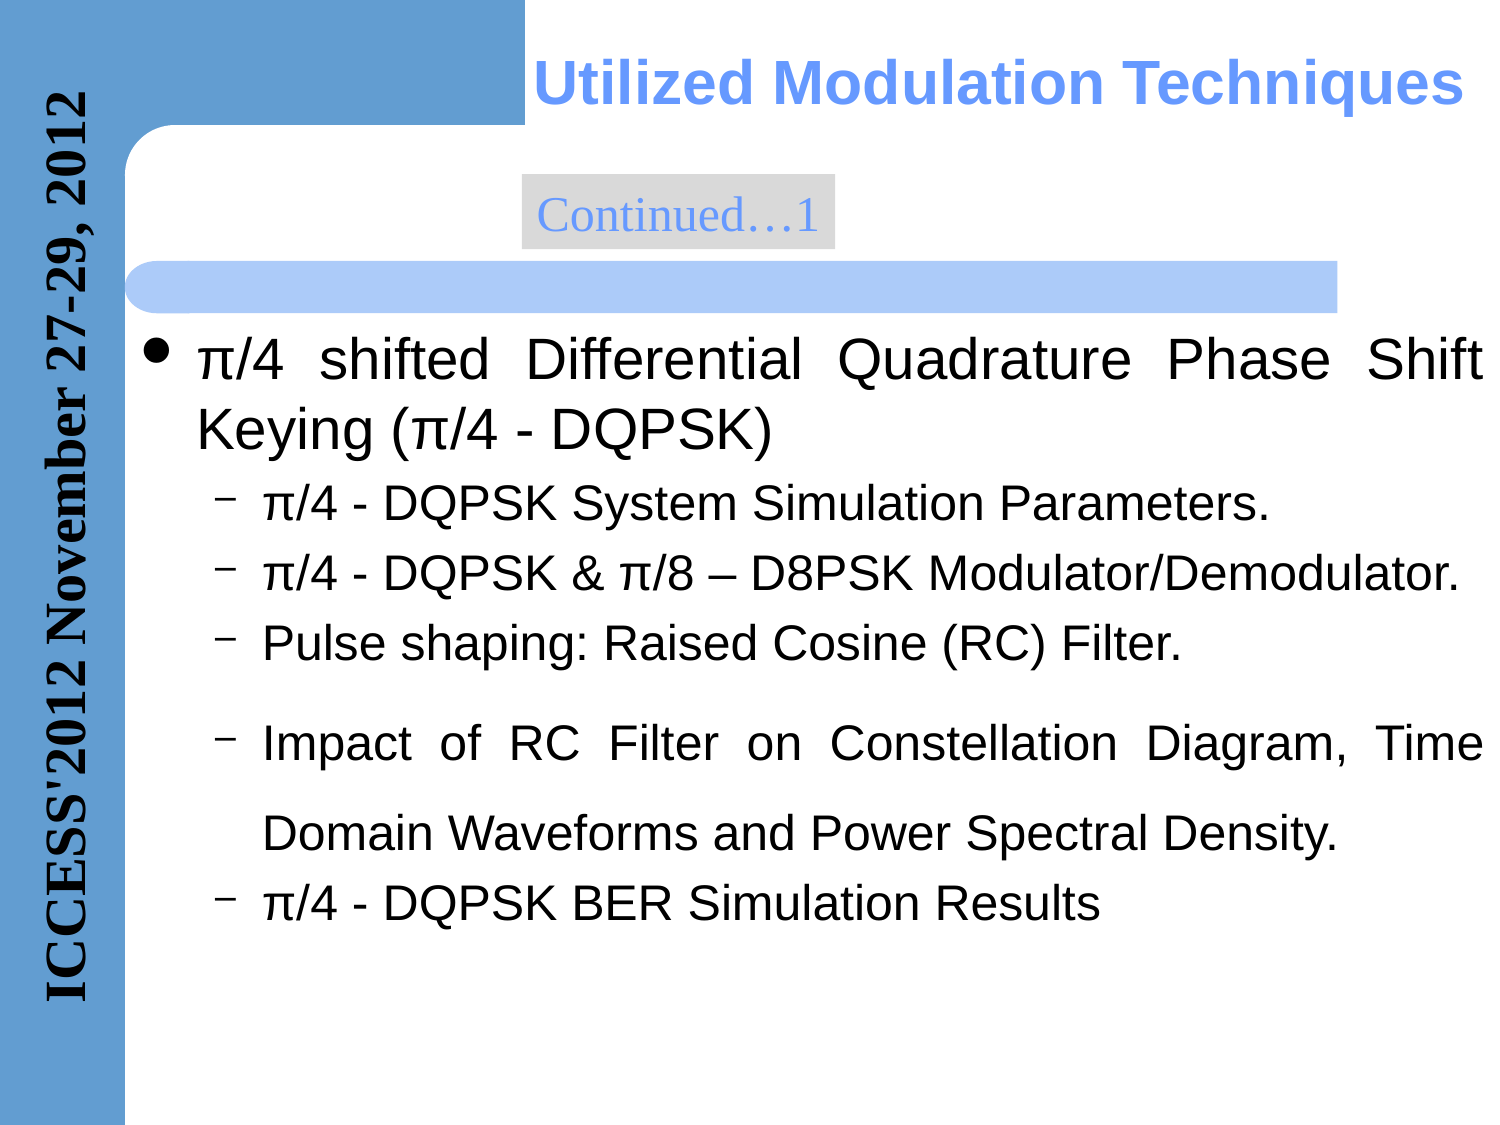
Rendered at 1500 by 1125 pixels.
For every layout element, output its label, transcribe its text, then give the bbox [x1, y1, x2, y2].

title Utilized Modulation Techniques [500, 0, 1500, 125]
text_box Continued…1 [521, 174, 836, 250]
list π/4 shifted Differential Quadrature Phase Shift Keying (π/4 - DQPSK) π/4 - DQPSK System Simulation Parameters. π/4 - DQPSK & π/8 – D8PSK Modulator/Demodulator. Pulse shaping: Raised Cosine (RC) Filter. Impact of RC Filter on Constellation Diagram, Time Domain Waveforms and Power Spectral Density. π/4 - DQPSK BER Simulation Results [125, 313, 1500, 1059]
